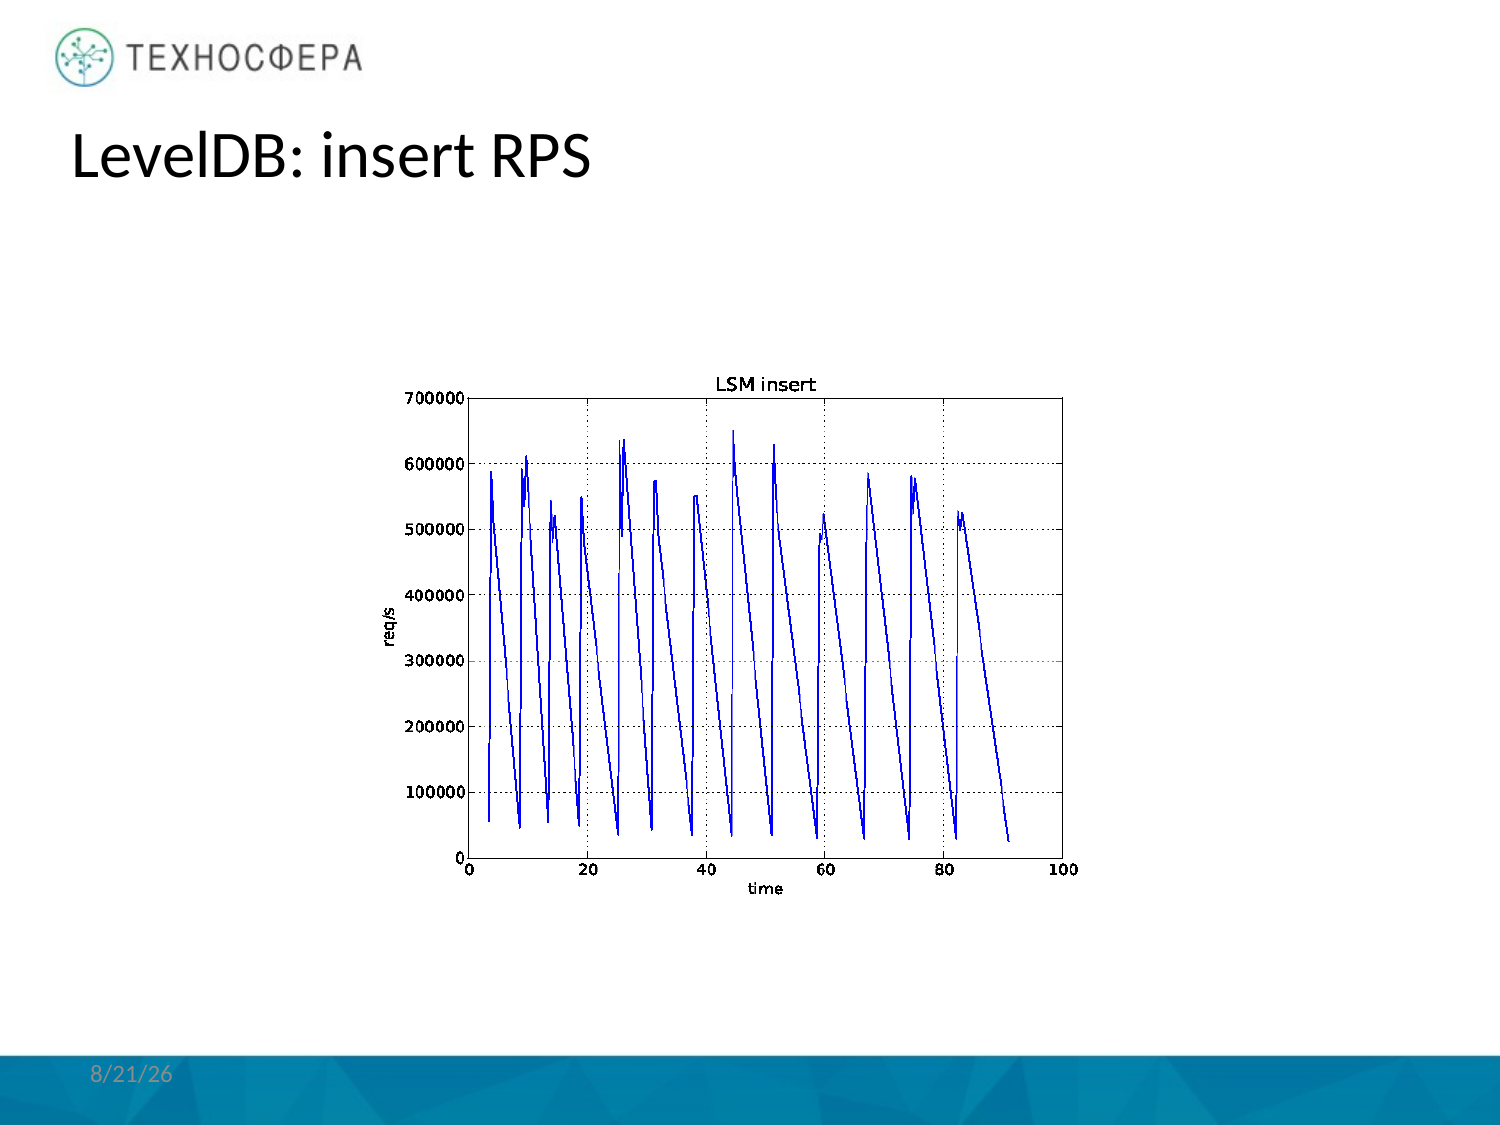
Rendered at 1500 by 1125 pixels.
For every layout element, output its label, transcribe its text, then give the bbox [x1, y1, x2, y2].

title LevelDB: insert RPS [71, 90, 1422, 231]
picture [0, 0, 1500, 1057]
